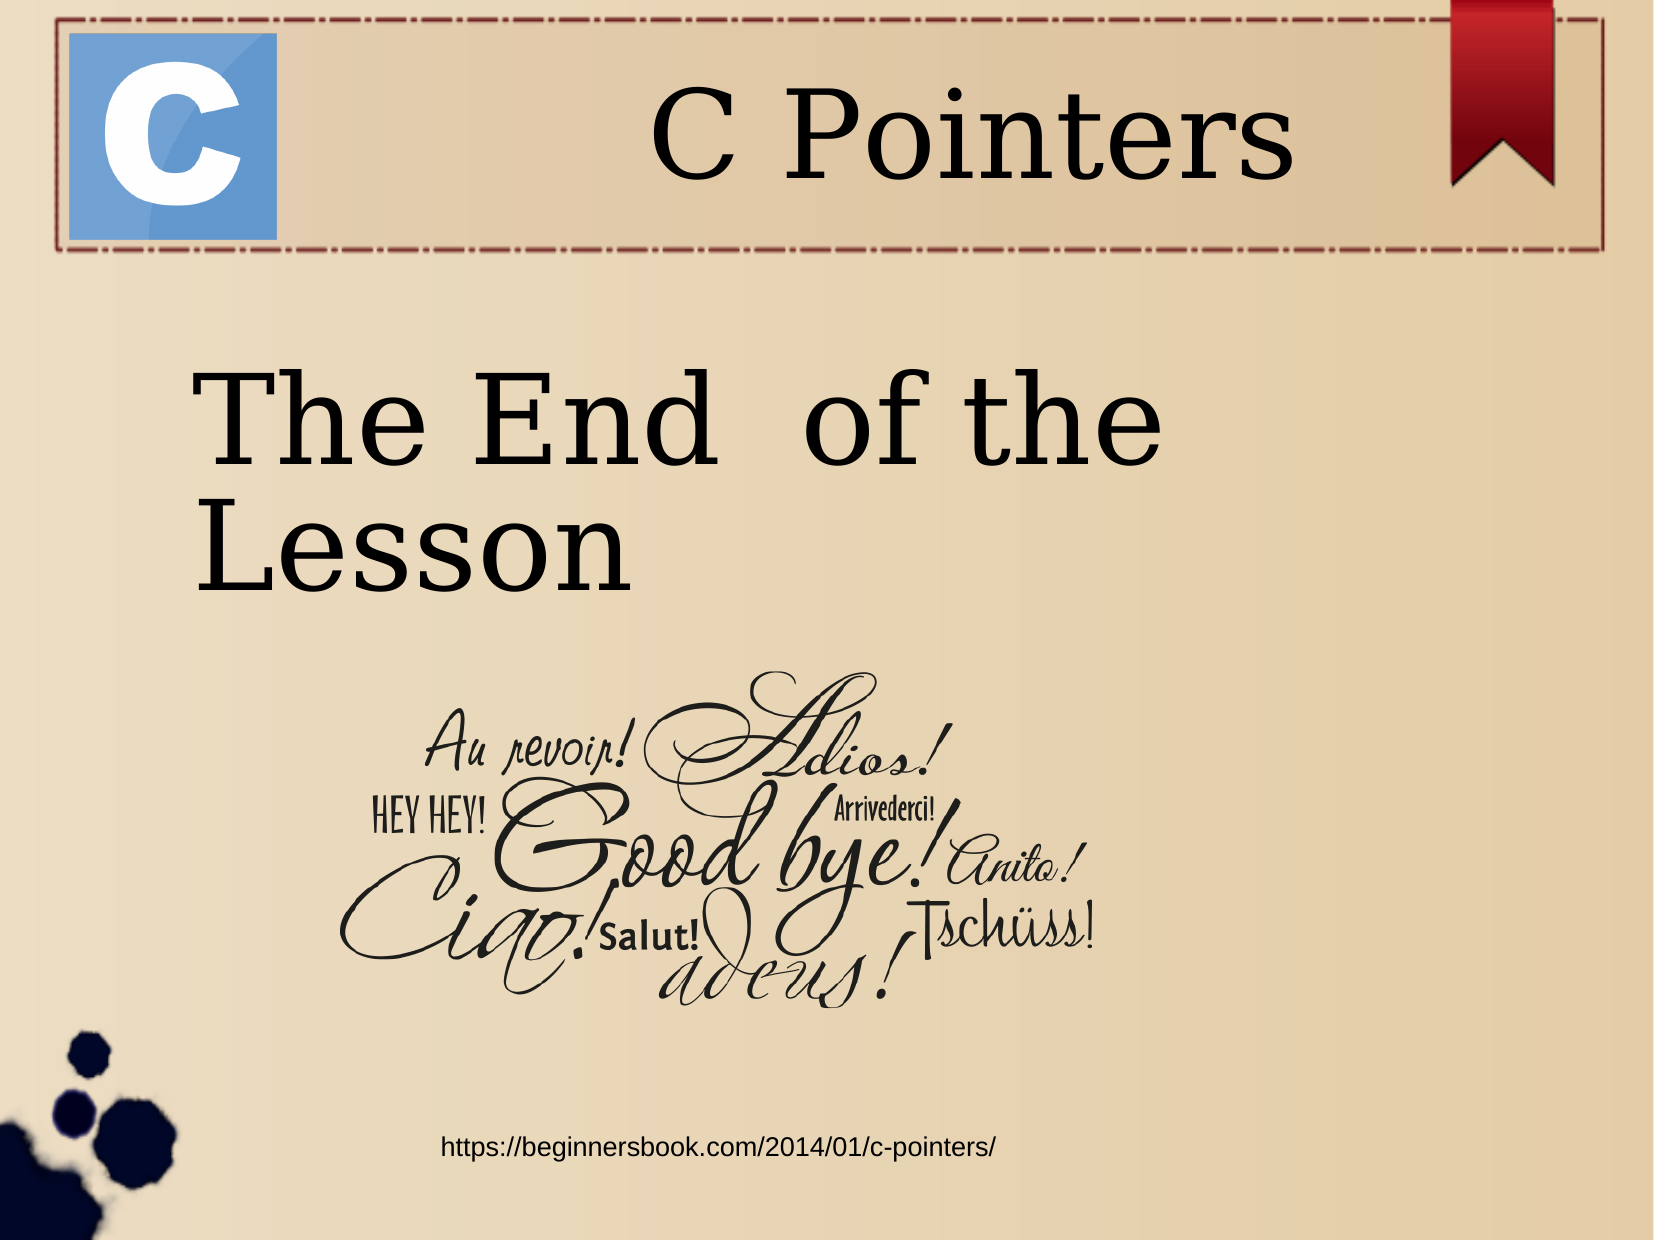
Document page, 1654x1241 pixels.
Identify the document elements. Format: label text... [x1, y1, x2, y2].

text_box The End of the Lesson [177, 336, 1529, 541]
picture [0, 0, 1654, 1240]
text_box https://beginnersbook.com/2014/01/c-pointers/ [425, 1124, 1026, 1170]
title C Pointers [495, 41, 1413, 223]
